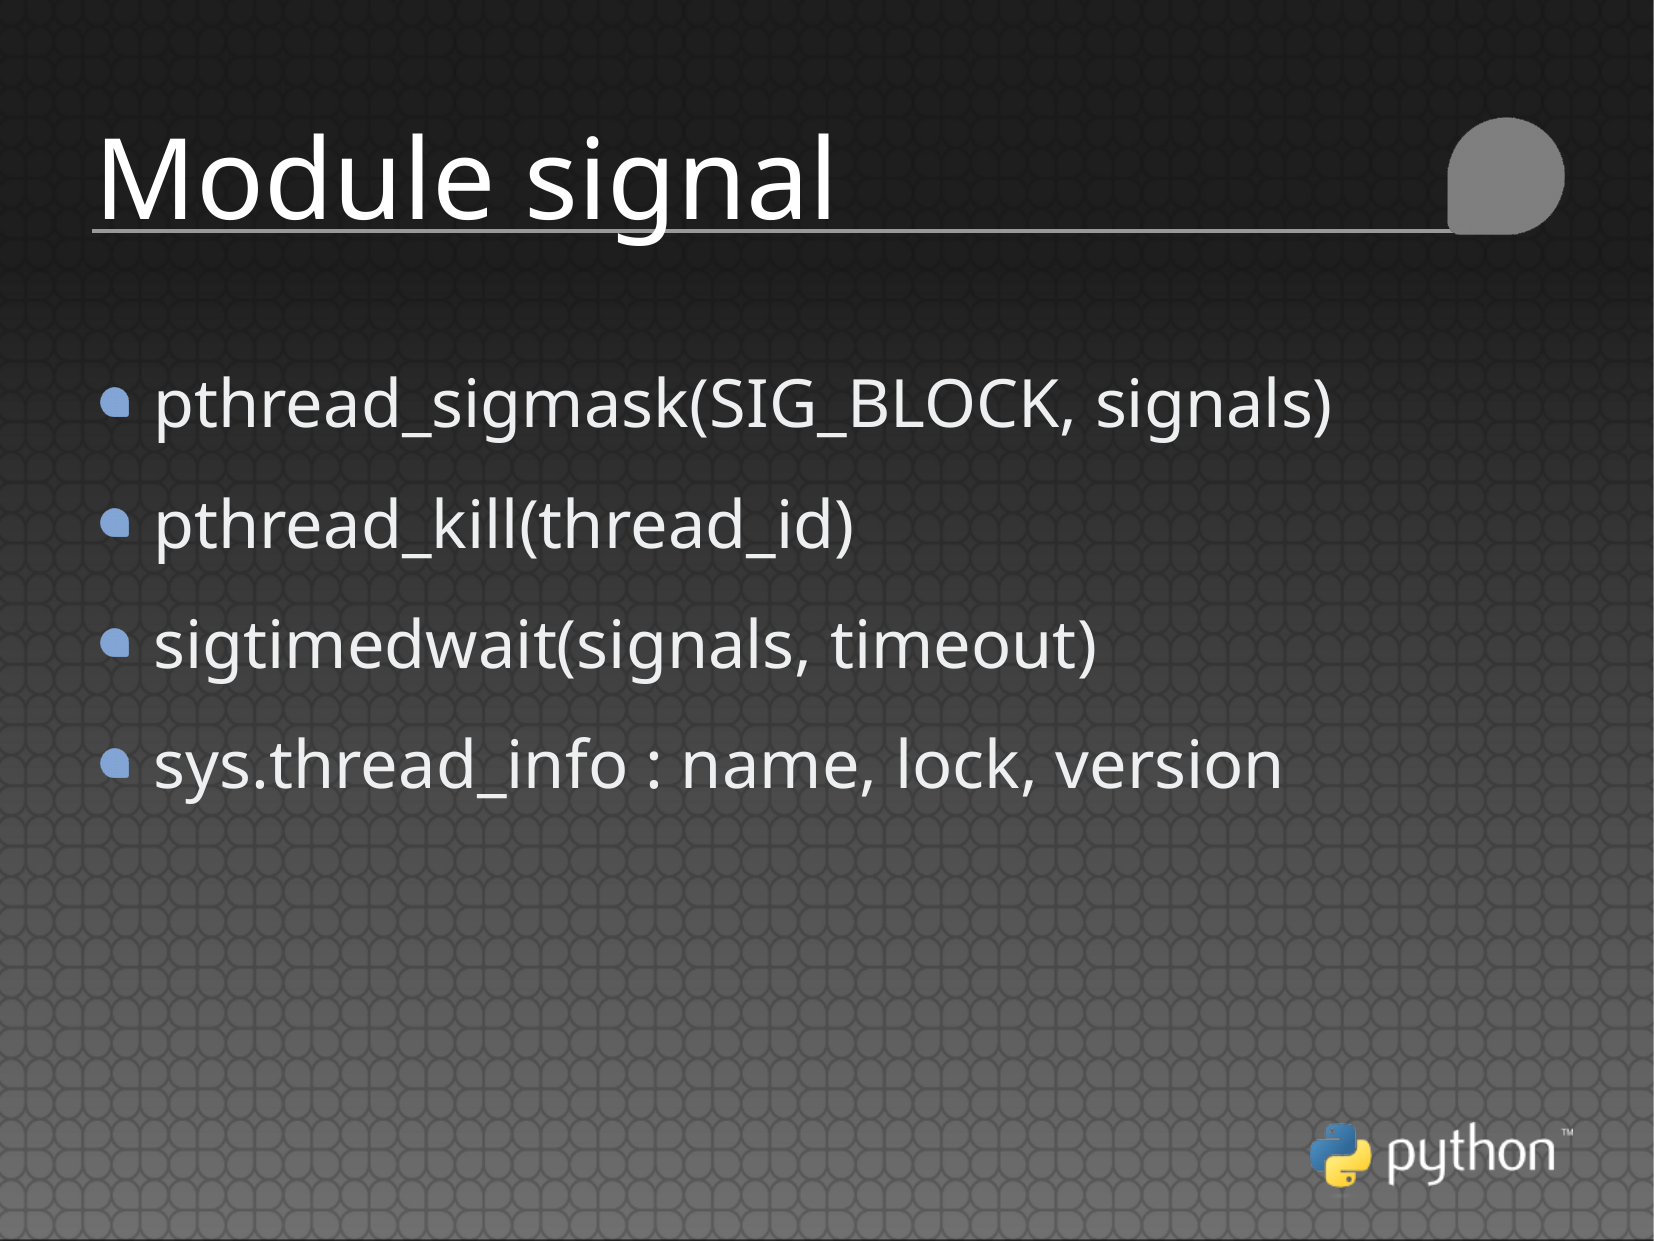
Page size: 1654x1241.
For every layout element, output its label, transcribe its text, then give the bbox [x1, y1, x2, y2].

title Module signal [94, 100, 1426, 251]
picture [0, 0, 1654, 1241]
list pthread_sigmask(SIG_BLOCK, signals) pthread_kill(thread_id) sigtimedwait(signals, timeout) sys.thread_info : name, lock, version [82, 356, 1571, 1094]
